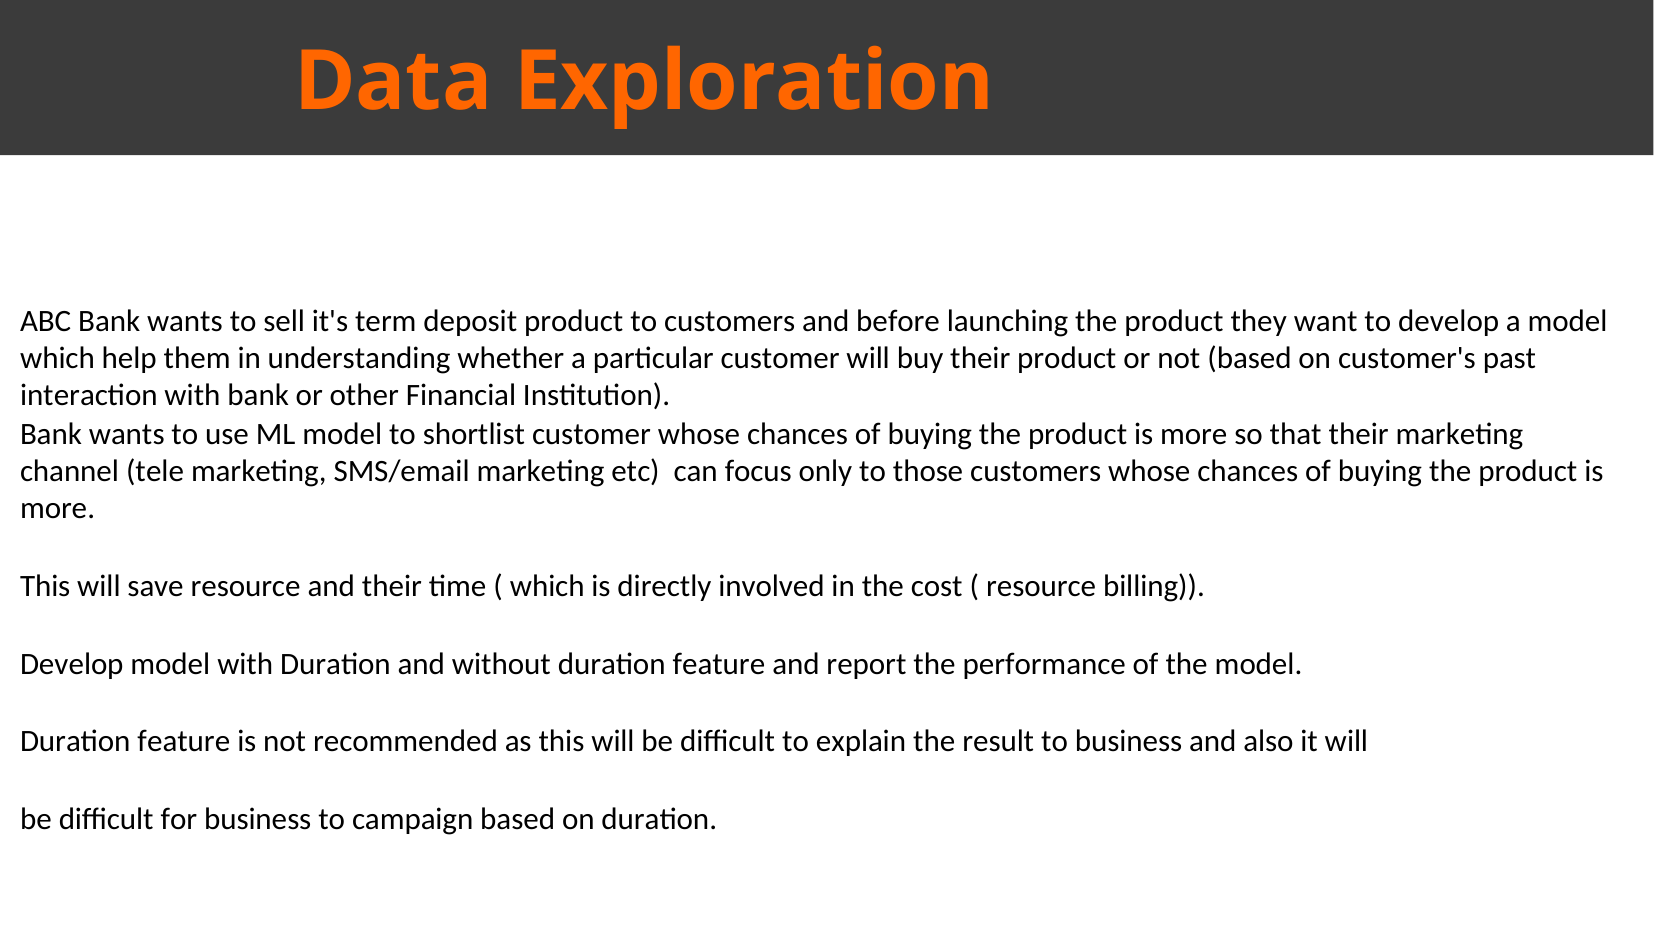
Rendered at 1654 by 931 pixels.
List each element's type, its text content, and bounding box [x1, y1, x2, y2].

text_box ABC Bank wants to sell it's term deposit product to customers and before launching the product they want to develop a model which help them in understanding whether a particular customer will buy their product or not (based on customer's past interaction with bank or other Financial Institution). Bank wants to use ML model to shortlist customer whose chances of buying the product is more so that their marketing channel (tele marketing, SMS/email marketing etc) can focus only to those customers whose chances of buying the product is more. This will save resource and their time ( which is directly involved in the cost ( resource billing)). Develop model with Duration and without duration feature and report the performance of the model. Duration feature is not recommended as this will be difficult to explain the result to business and also it will be difficult for business to campaign based on duration. [5, 292, 1644, 640]
text_box Data Exploration [62, 18, 1425, 155]
text_box [0, 0, 1654, 156]
